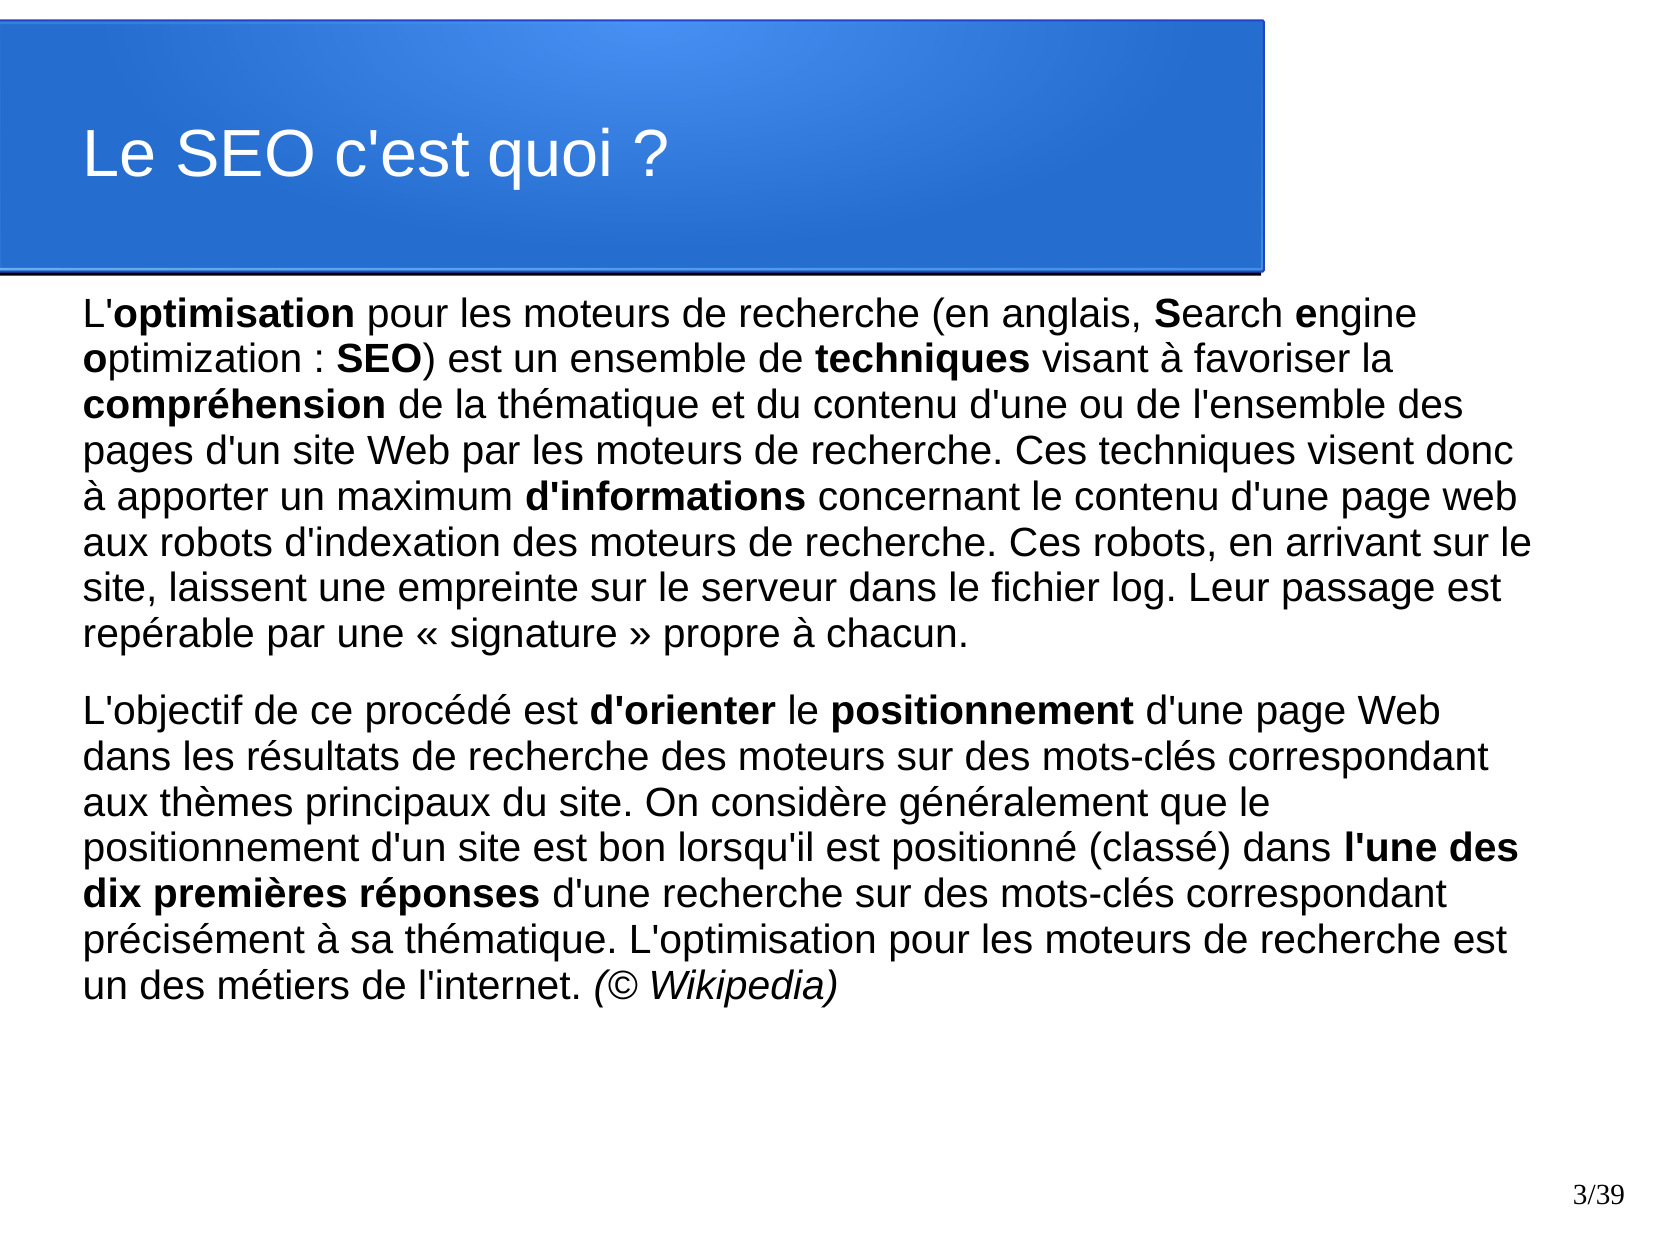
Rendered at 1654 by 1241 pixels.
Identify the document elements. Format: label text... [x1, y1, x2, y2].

title Le SEO c'est quoi ? [82, 49, 1250, 257]
list L'optimisation pour les moteurs de recherche (en anglais, Search engine optimization : SEO) est un ensemble de techniques visant à favoriser la compréhension de la thématique et du contenu d'une ou de l'ensemble des pages d'un site Web par les moteurs de recherche. Ces techniques visent donc à apporter un maximum d'informations concernant le contenu d'une page web aux robots d'indexation des moteurs de recherche. Ces robots, en arrivant sur le site, laissent une empreinte sur le serveur dans le fichier log. Leur passage est repérable par une « signature » propre à chacun. L'objectif de ce procédé est d'orienter le positionnement d'une page Web dans les résultats de recherche des moteurs sur des mots-clés correspondant aux thèmes principaux du site. On considère généralement que le positionnement d'un site est bon lorsqu'il est positionné (classé) dans l'une des dix premières réponses d'une recherche sur des mots-clés correspondant précisément à sa thématique. L'optimisation pour les moteurs de recherche est un des métiers de l'internet. (© Wikipedia) [82, 290, 1538, 1010]
